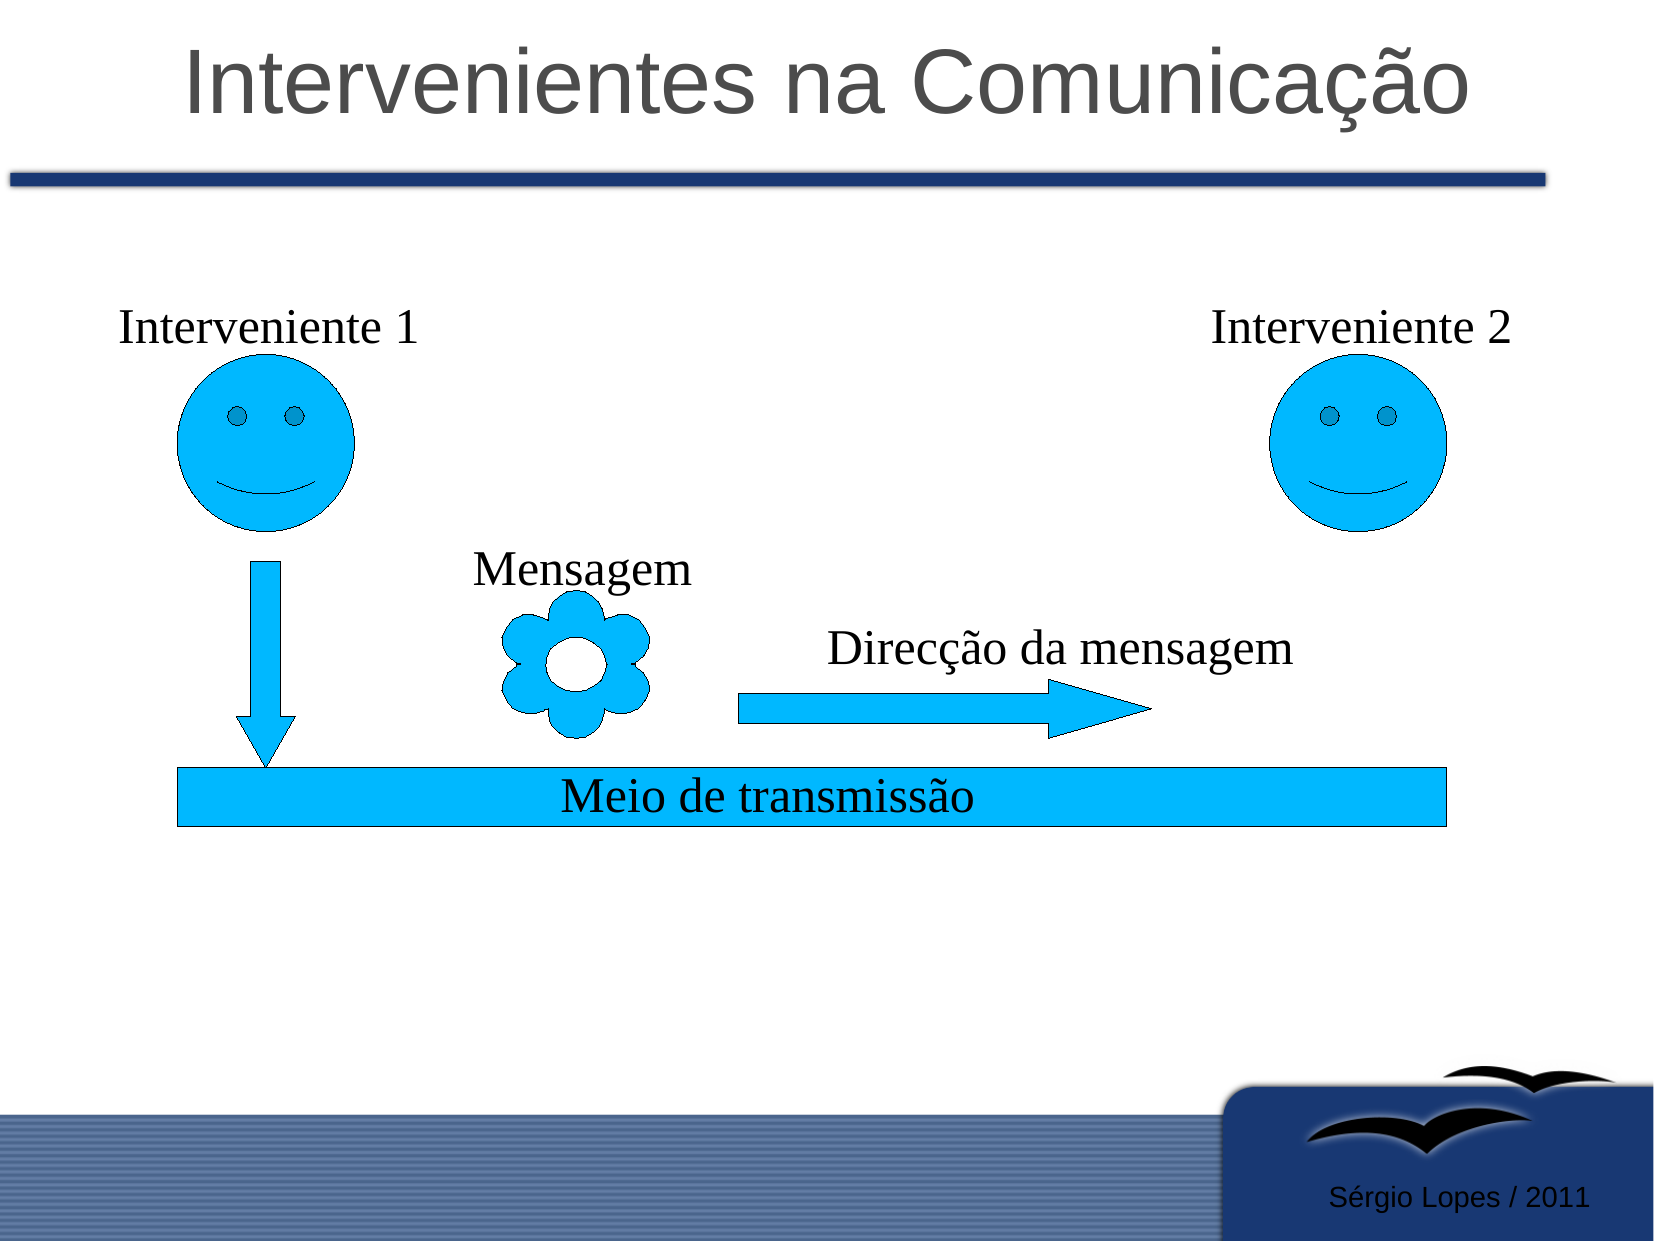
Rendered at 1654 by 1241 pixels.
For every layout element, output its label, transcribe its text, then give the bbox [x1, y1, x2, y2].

text_box Interveniente 1 [118, 298, 443, 355]
text_box [1269, 355, 1447, 532]
text_box Direcção da mensagem [826, 620, 1418, 676]
text_box Mensagem [472, 541, 693, 597]
text_box [177, 355, 355, 532]
text_box Sérgio Lopes / 2011 [1328, 1181, 1588, 1214]
text_box [501, 597, 650, 739]
text_box [738, 679, 1152, 739]
text_box Meio de transmissão [560, 767, 975, 824]
title Intervenientes na Comunicação [121, 0, 1534, 164]
text_box [177, 561, 1447, 827]
picture [0, 0, 1654, 1241]
text_box Interveniente 2 [1210, 298, 1536, 355]
